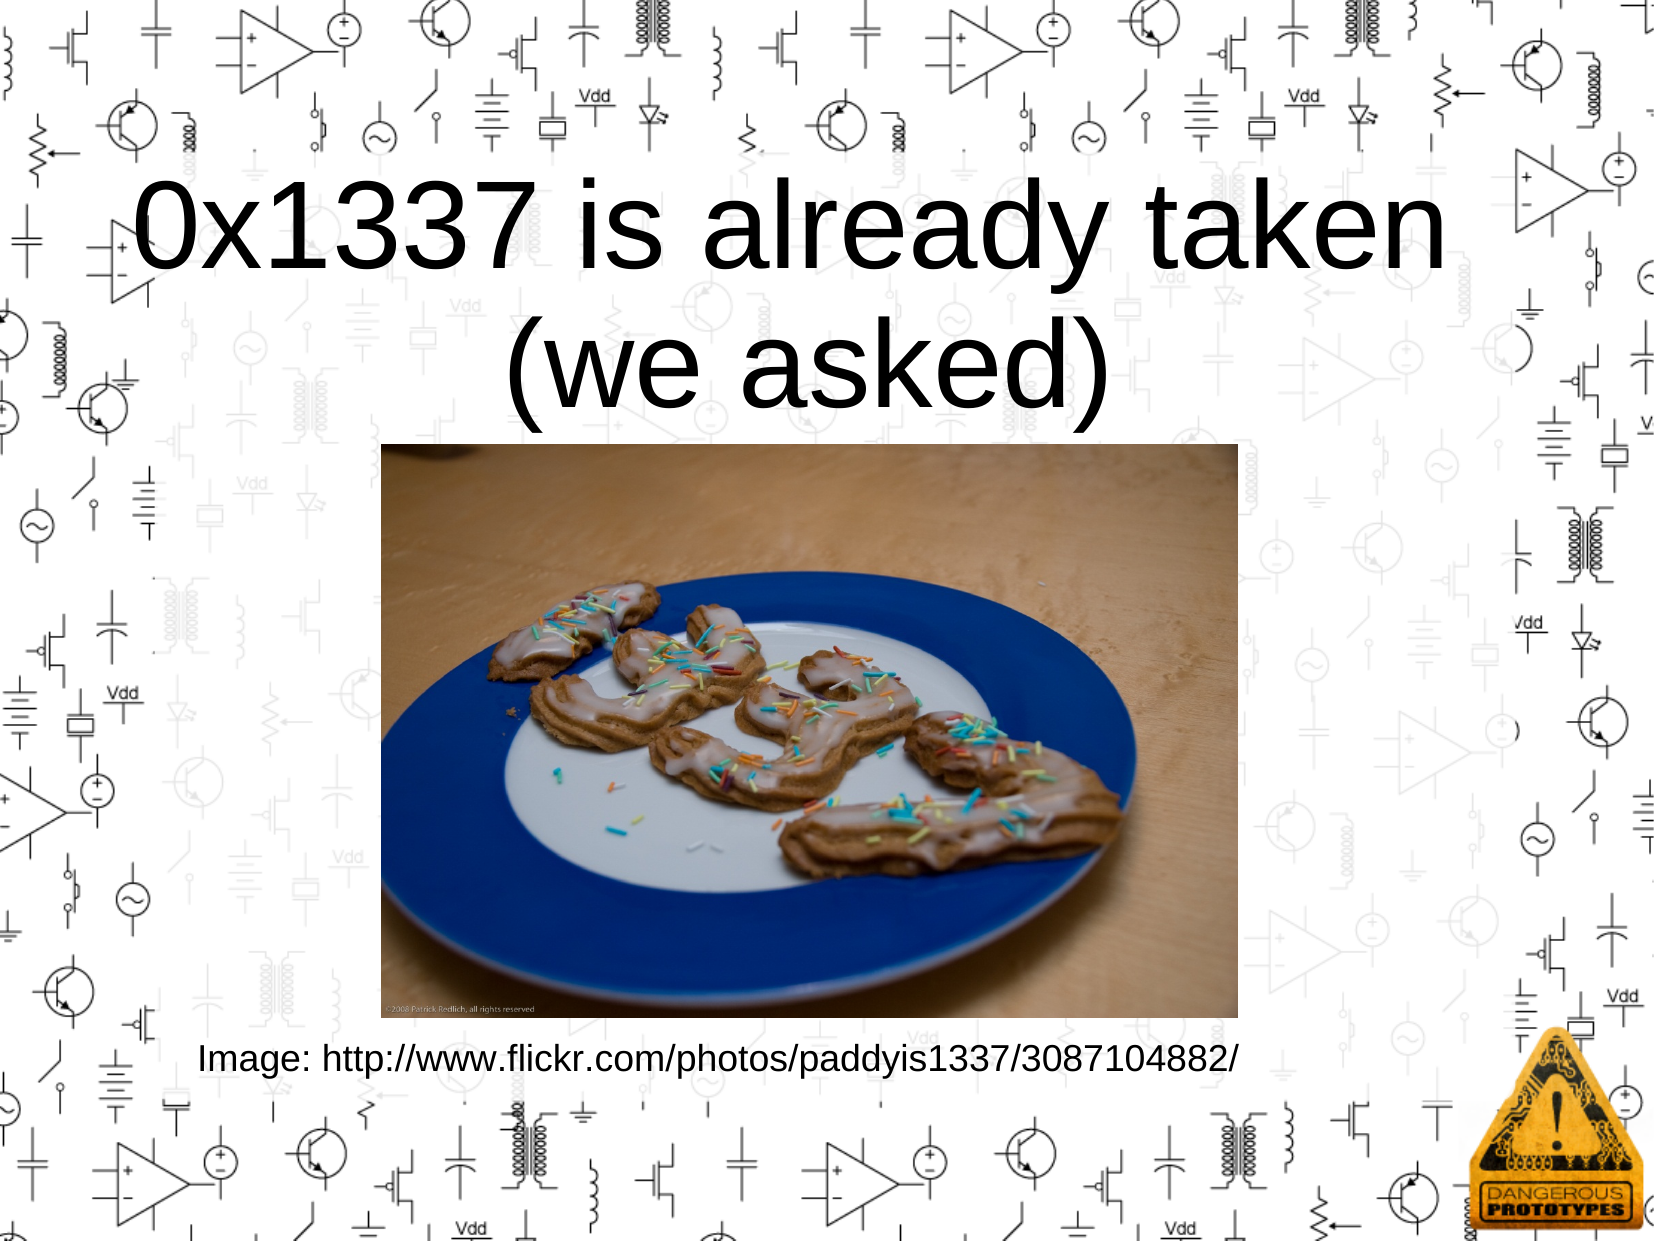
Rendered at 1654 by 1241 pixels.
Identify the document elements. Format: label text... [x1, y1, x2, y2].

text_box Image: http://www.flickr.com/photos/paddyis1337/3087104882/ [182, 1030, 1405, 1088]
text_box 0x1337 is already taken (we asked) [123, 0, 1494, 839]
picture [0, 0, 1654, 1241]
